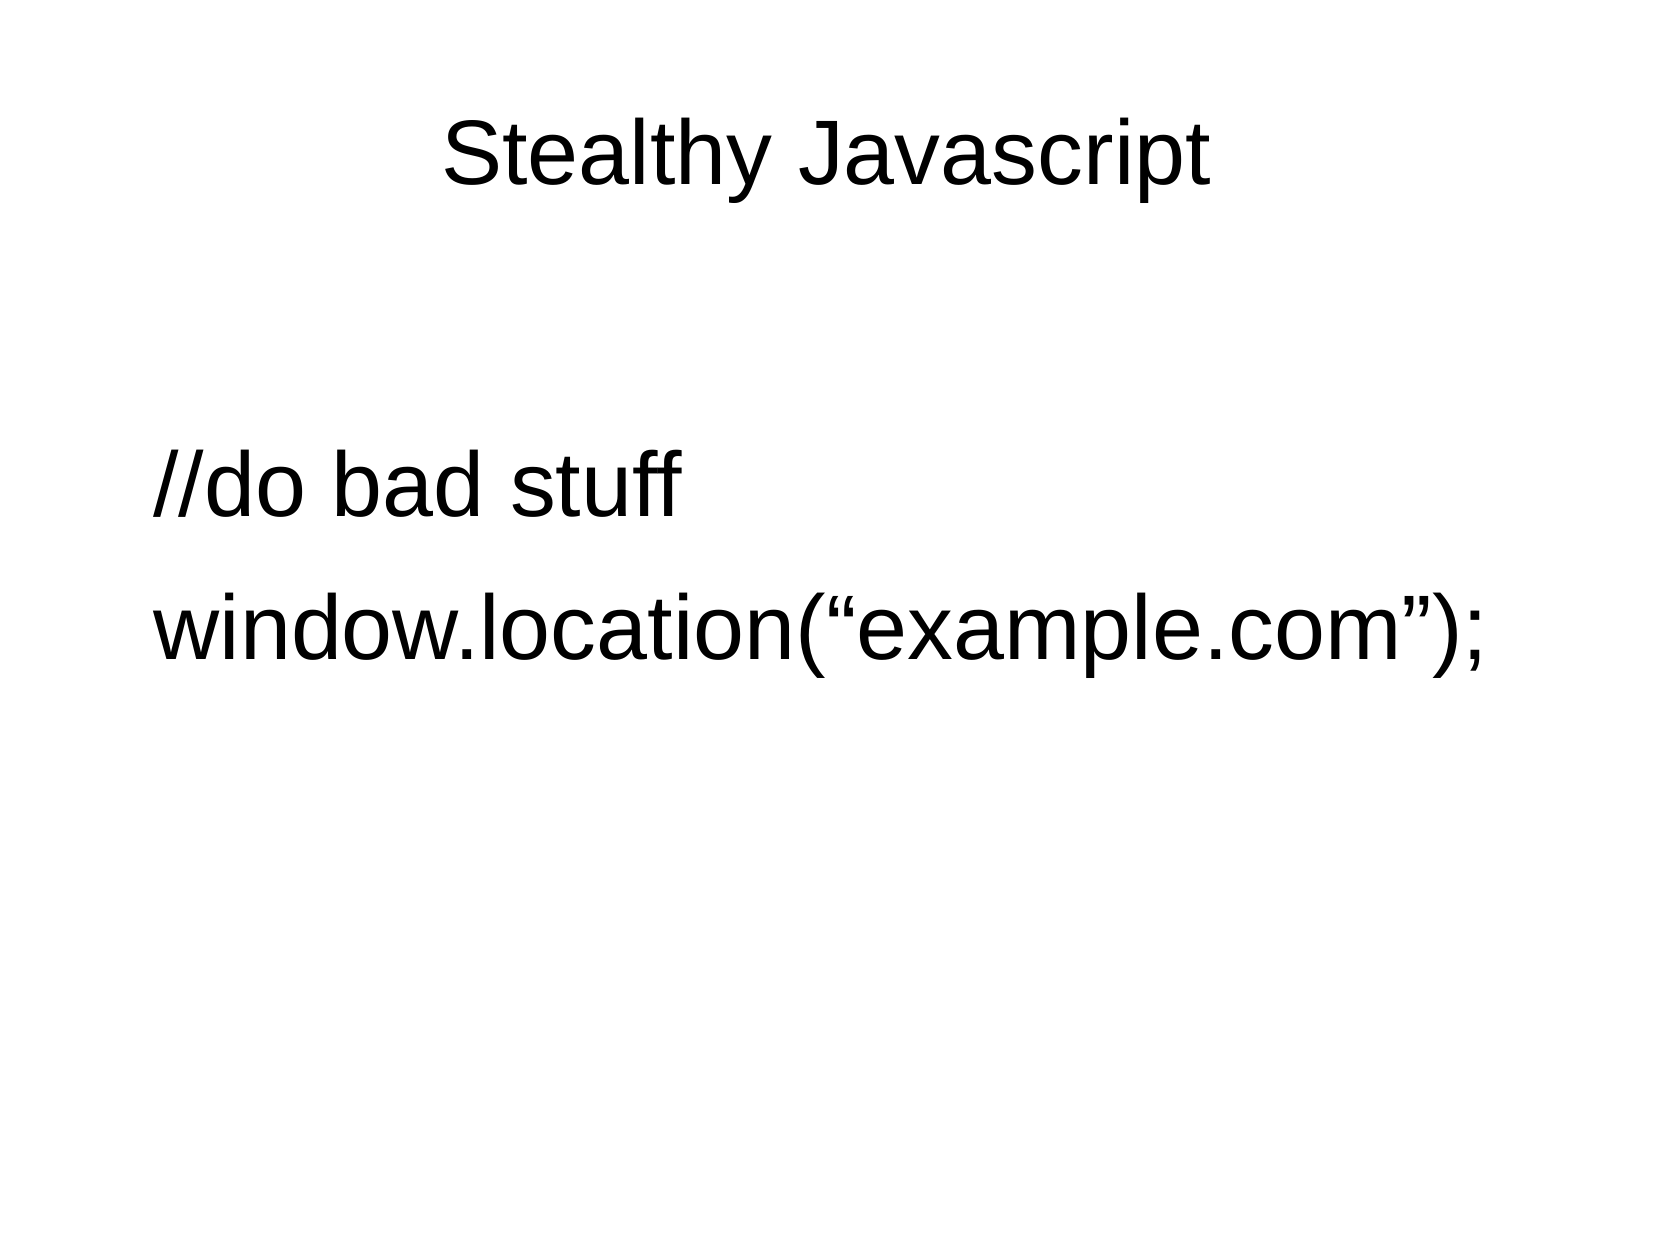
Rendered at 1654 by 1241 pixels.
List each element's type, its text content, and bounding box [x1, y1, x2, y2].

title Stealthy Javascript [82, 49, 1571, 257]
list //do bad stuff window.location(“example.com”); [82, 290, 1571, 1010]
